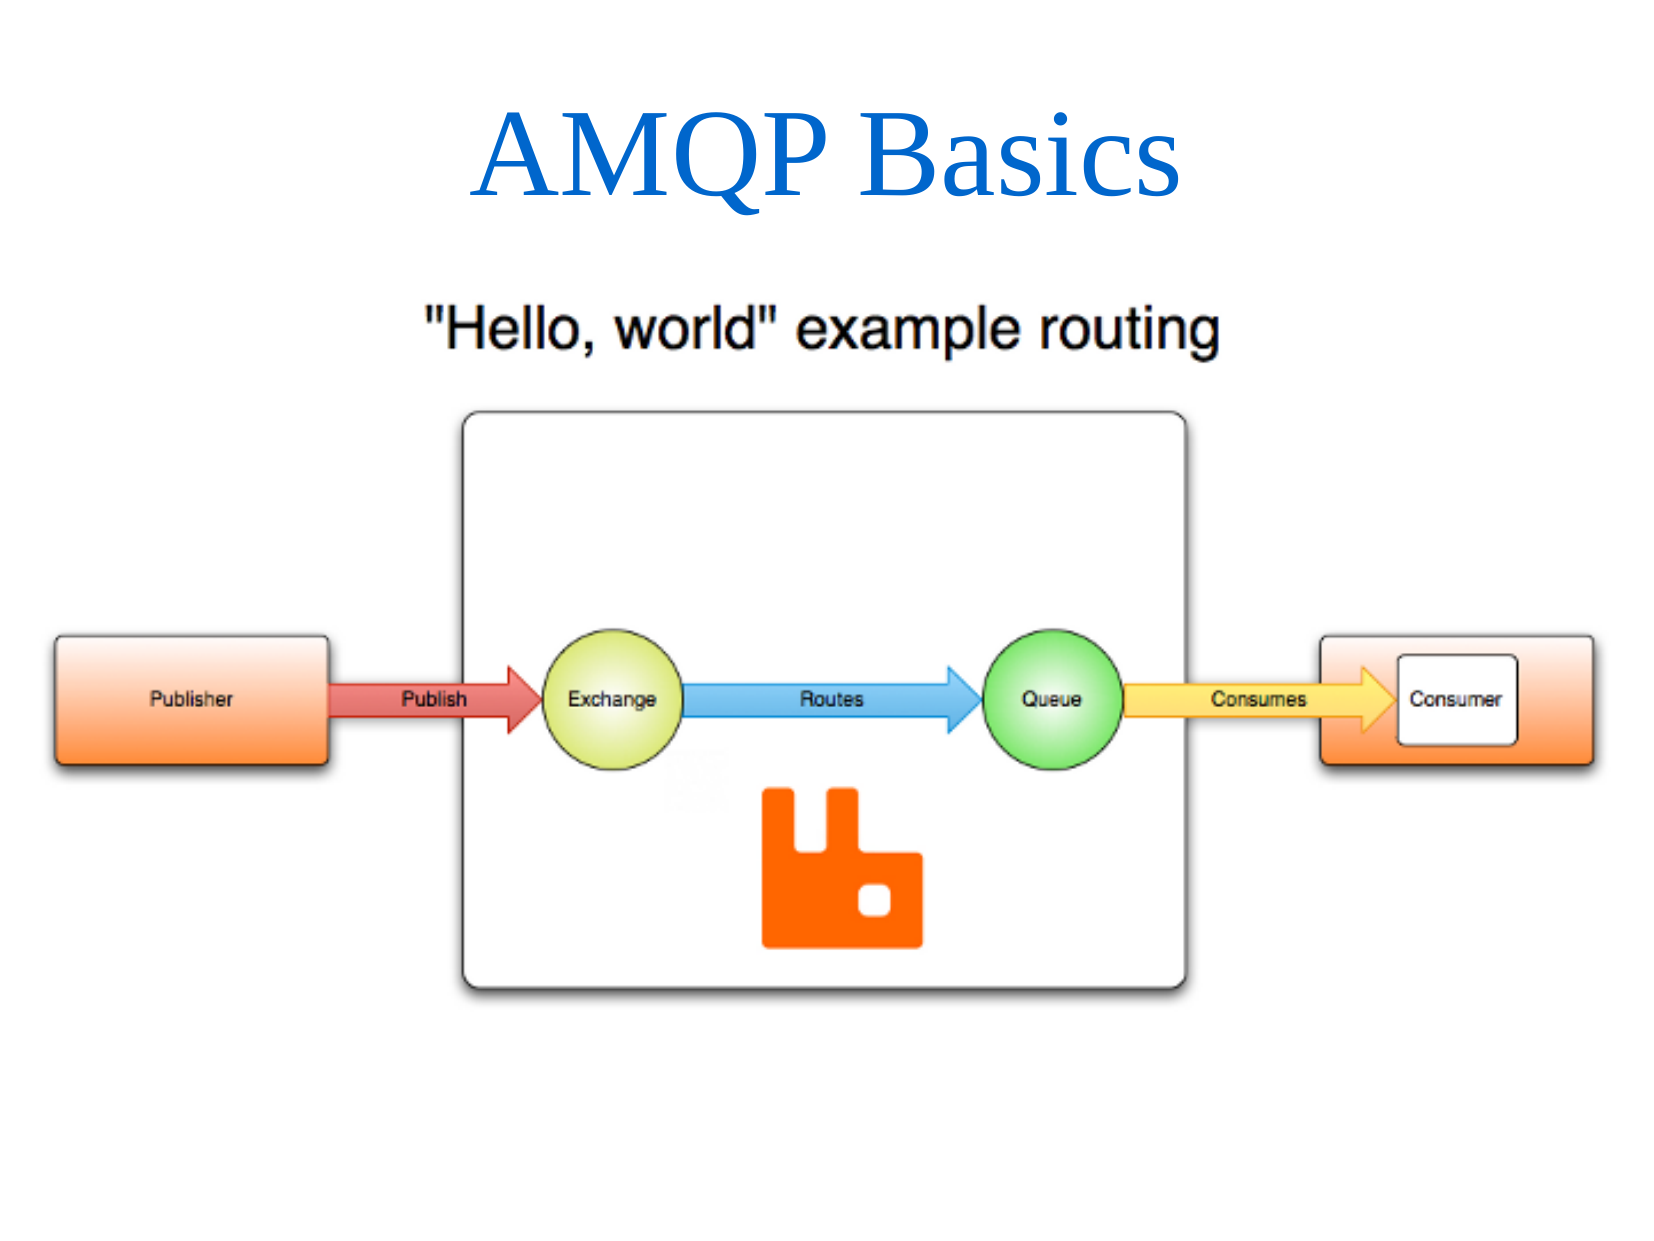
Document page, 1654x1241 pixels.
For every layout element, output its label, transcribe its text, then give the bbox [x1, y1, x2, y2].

title AMQP Basics [82, 49, 1571, 257]
picture [22, 276, 1627, 1028]
